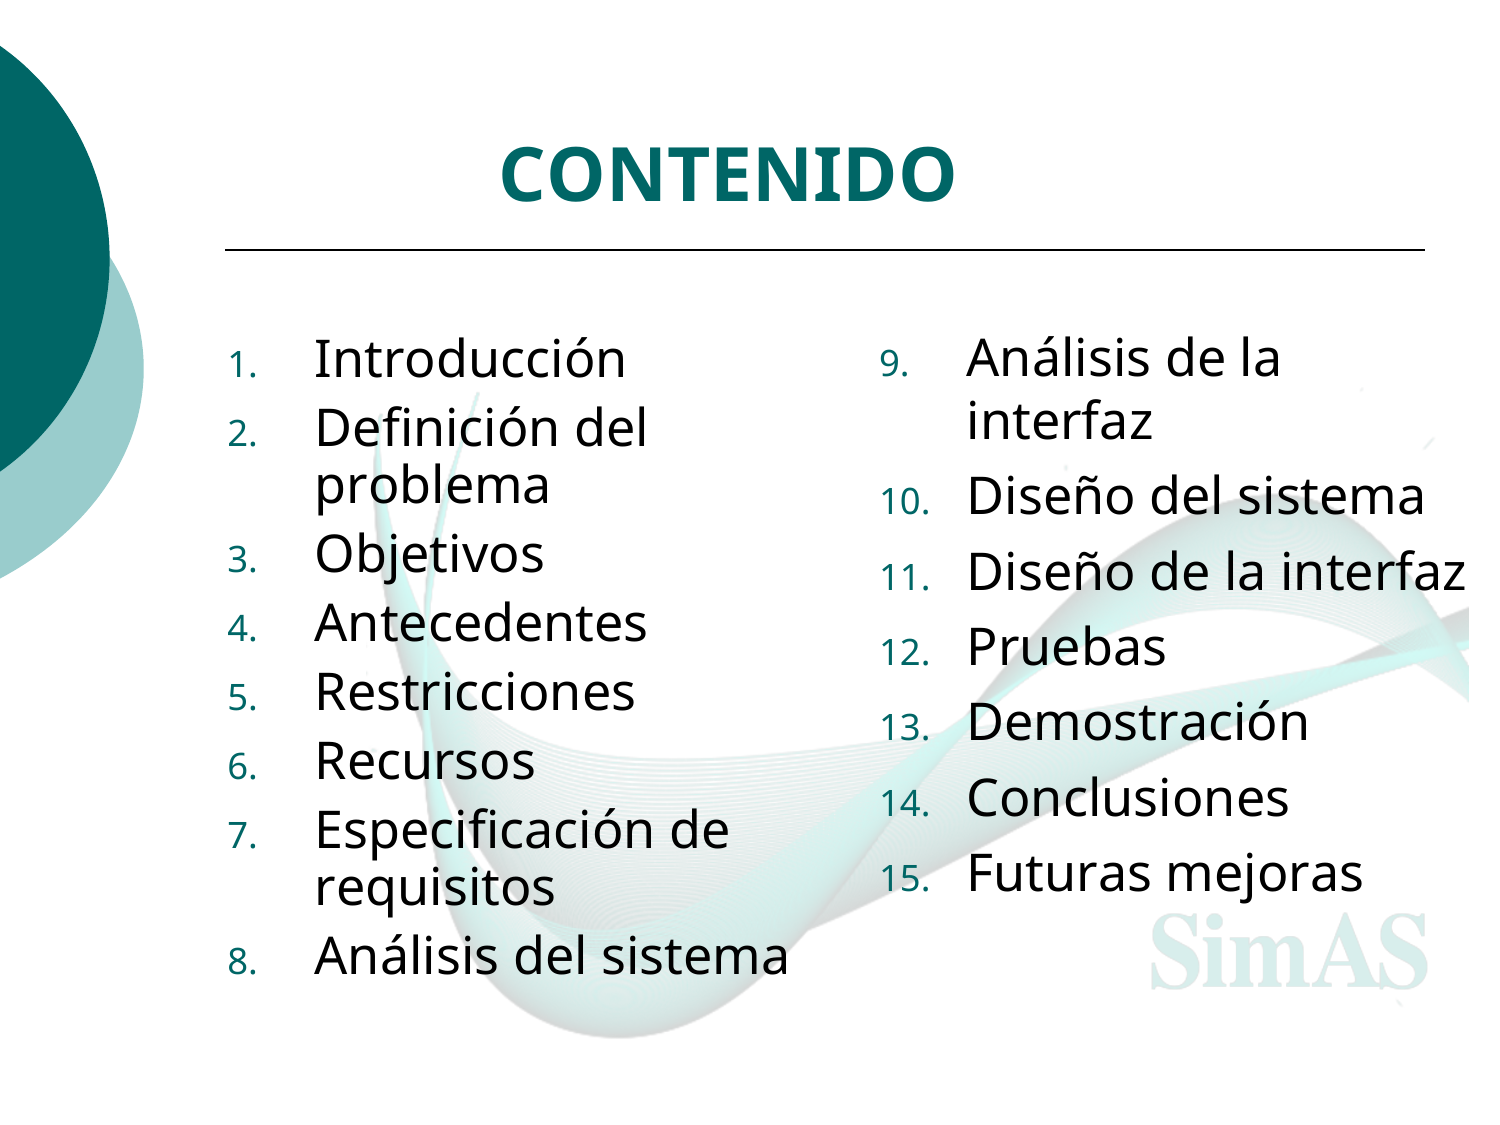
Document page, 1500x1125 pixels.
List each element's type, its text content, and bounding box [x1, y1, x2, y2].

title CONTENIDO [484, 118, 1299, 225]
picture [366, 386, 1469, 1040]
list Introducción Definición del problema Objetivos Antecedentes Restricciones Recursos Especificación de requisitos Análisis del sistema [212, 325, 863, 1063]
list Análisis de la interfaz Diseño del sistema Diseño de la interfaz Pruebas Demostración Conclusiones Futuras mejoras [864, 317, 1499, 1040]
